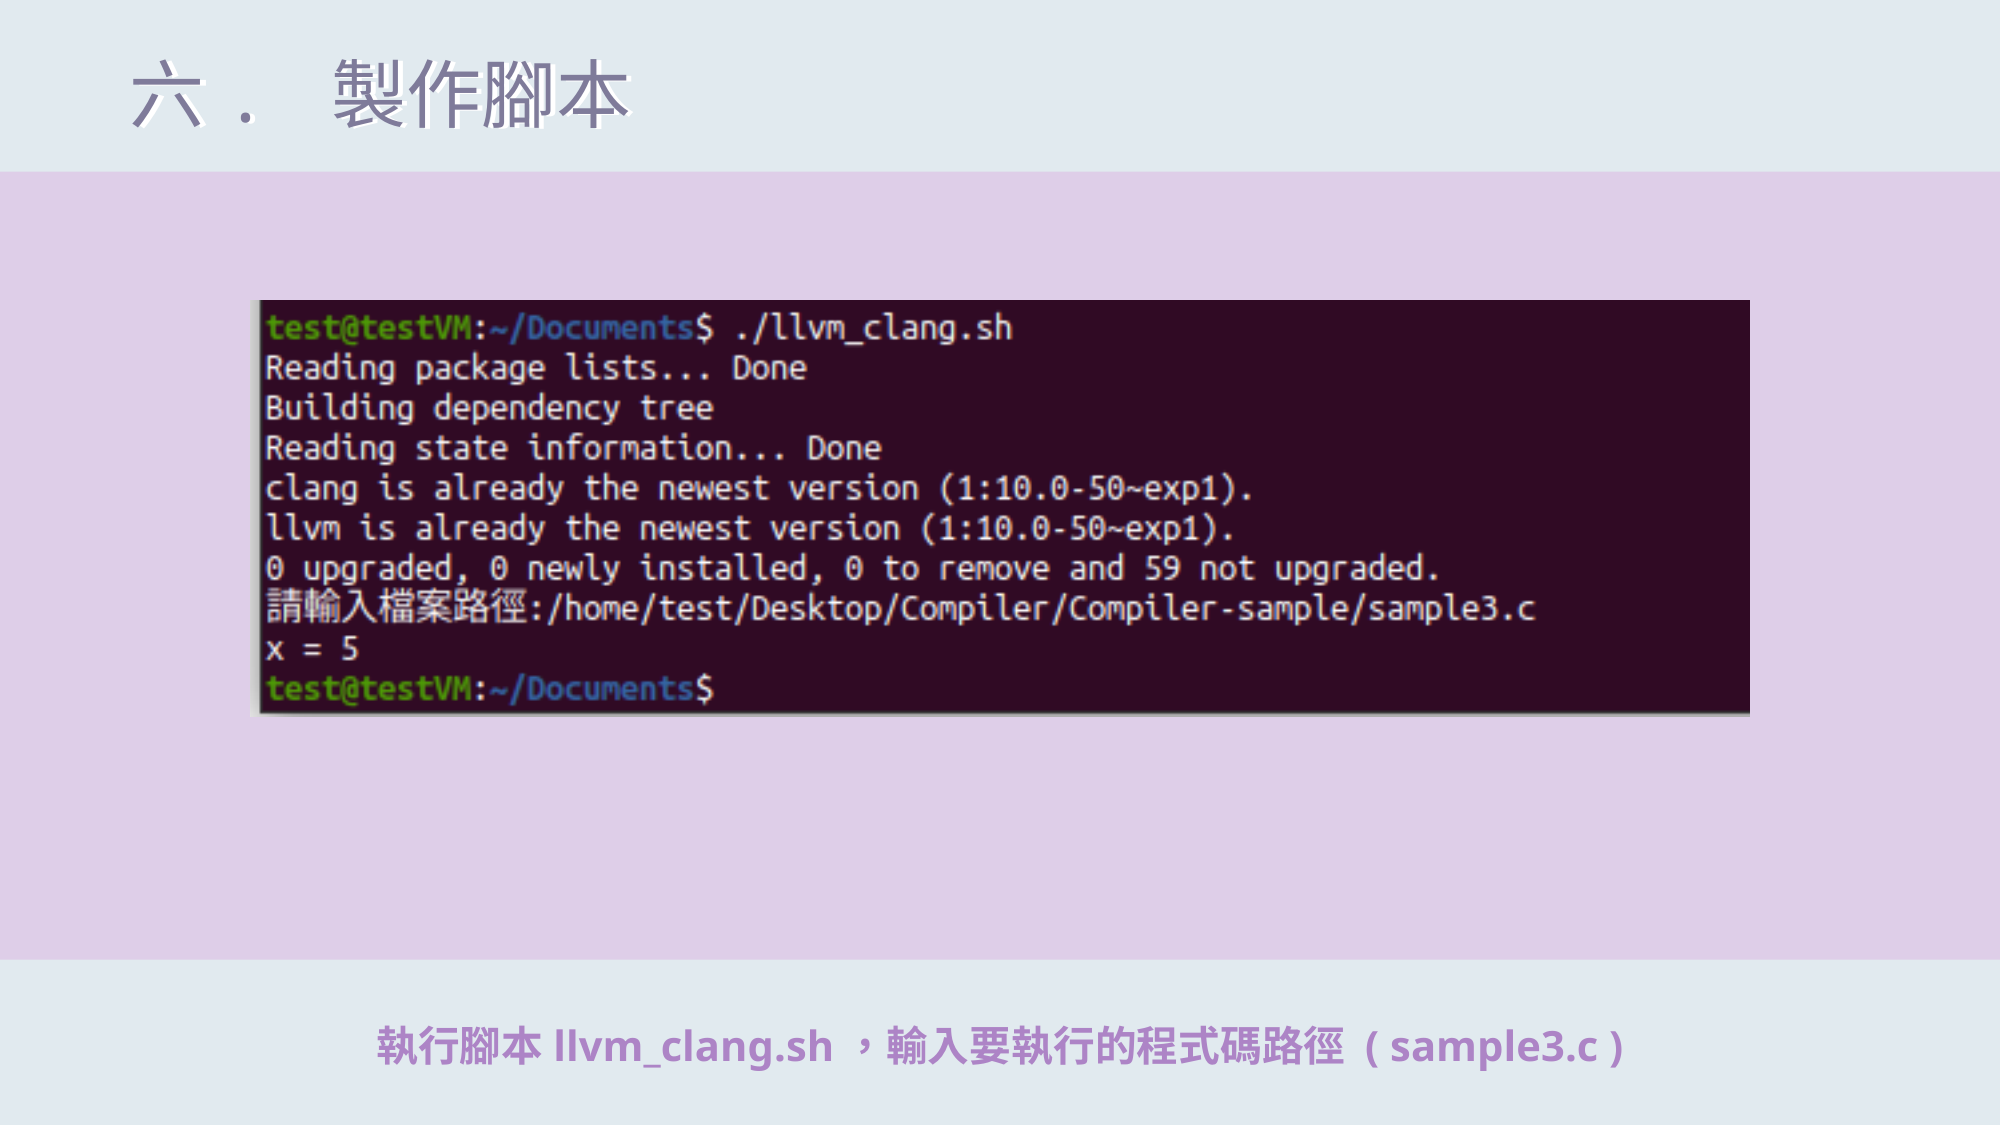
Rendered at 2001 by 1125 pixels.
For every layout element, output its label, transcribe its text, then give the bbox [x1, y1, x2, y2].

text_box [0, 0, 2000, 172]
text_box 六. 製作腳本 [115, 40, 1159, 145]
text_box 執行腳本llvm_clang.sh，輸入要執行的程式碼路徑 ( sample3.c ) [107, 1012, 1893, 1078]
picture [250, 300, 1750, 717]
text_box 六. 製作腳本 [120, 41, 1214, 146]
text_box [0, 959, 2000, 1125]
